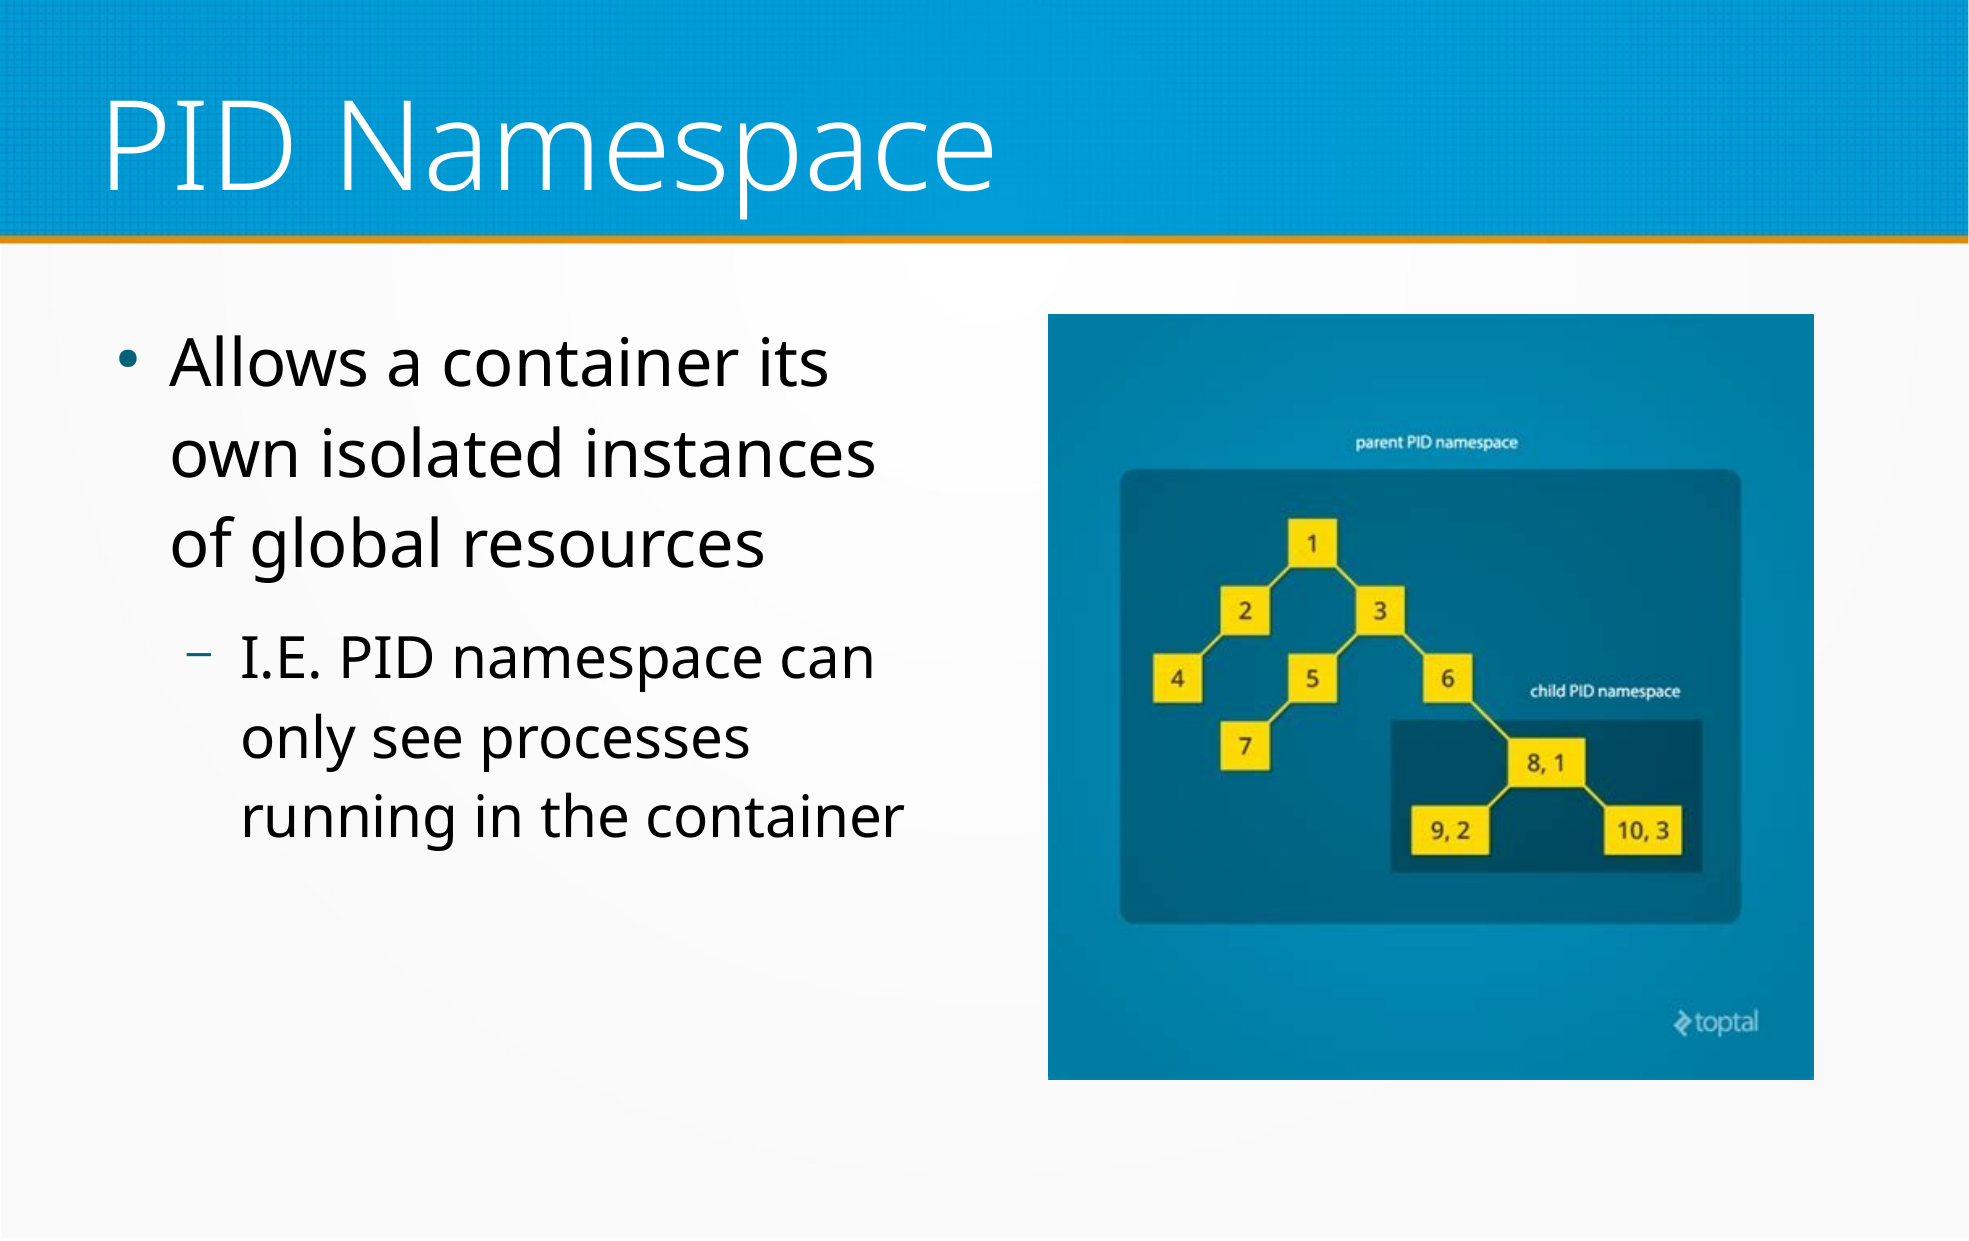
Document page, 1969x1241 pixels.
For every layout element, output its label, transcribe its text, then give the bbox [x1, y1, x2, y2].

list Allows a container its own isolated instances of global resources I.E. PID namespace can only see processes running in the container [98, 315, 958, 1081]
picture [0, 233, 1969, 1241]
title PID Namespace [98, 19, 1870, 227]
